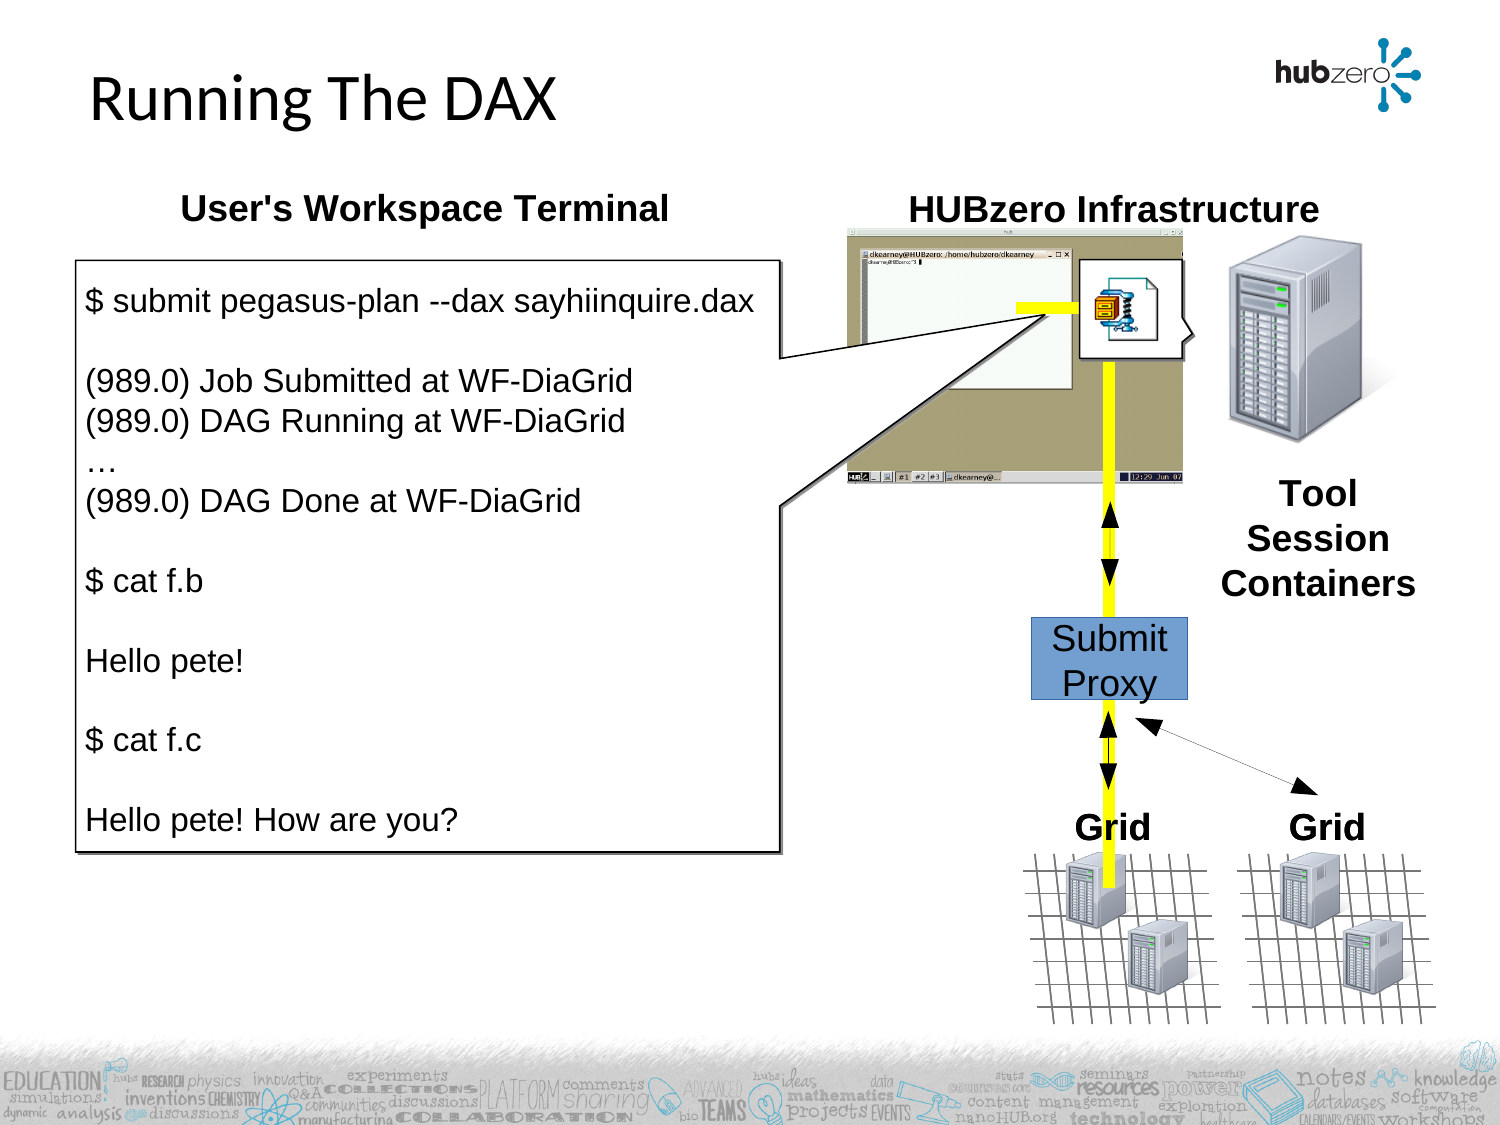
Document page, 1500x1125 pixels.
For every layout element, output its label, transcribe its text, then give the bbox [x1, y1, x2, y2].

text_box HUBzero Infrastructure [893, 177, 1336, 238]
picture [1272, 35, 1424, 44]
picture [0, 1034, 1500, 1125]
picture [847, 228, 1183, 347]
picture [1054, 849, 1212, 998]
picture [1087, 270, 1165, 349]
text_box [780, 314, 1046, 506]
text_box Submit Proxy [1031, 617, 1188, 700]
title Running The DAX [75, 44, 1425, 144]
text_box User's Workspace Terminal [165, 176, 682, 237]
text_box Grid [1059, 795, 1167, 856]
picture [1204, 228, 1415, 451]
text_box [75, 260, 780, 272]
text_box $ submit pegasus-plan --dax sayhiinquire.dax (989.0) Job Submitted at WF-DiaGrid (989.0) DAG Running at WF-DiaGrid … (989.0) DAG Done at WF-DiaGrid $ cat f.b Hello pete! $ cat f.c Hello pete! How are you? [70, 272, 780, 846]
picture [1268, 849, 1427, 998]
text_box [75, 846, 780, 852]
text_box Tool Session Containers [1205, 461, 1443, 612]
picture [1115, 359, 1183, 484]
picture [847, 314, 1103, 484]
text_box Grid [1274, 795, 1382, 856]
text_box [1079, 259, 1193, 359]
